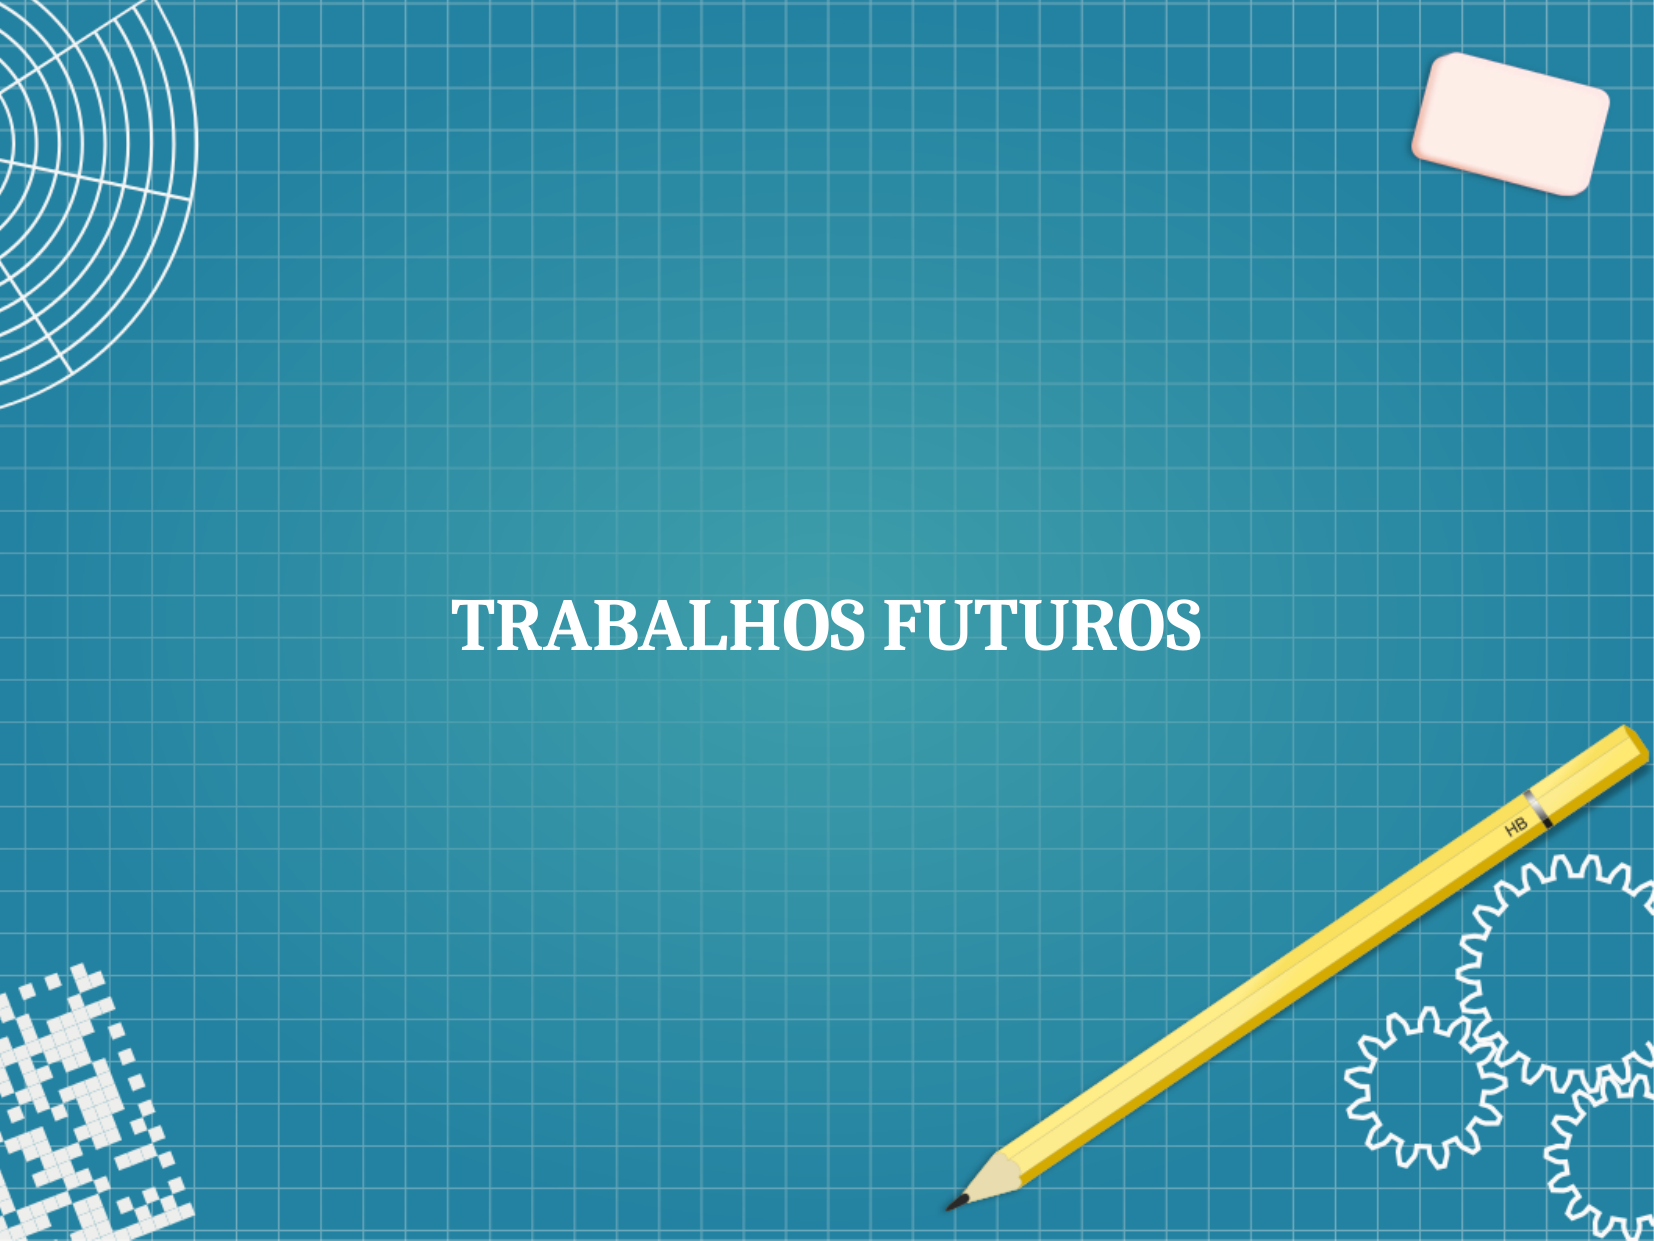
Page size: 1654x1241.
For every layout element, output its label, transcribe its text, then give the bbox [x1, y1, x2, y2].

title TRABALHOS FUTUROS [82, 484, 1571, 768]
picture [0, 0, 1654, 1241]
